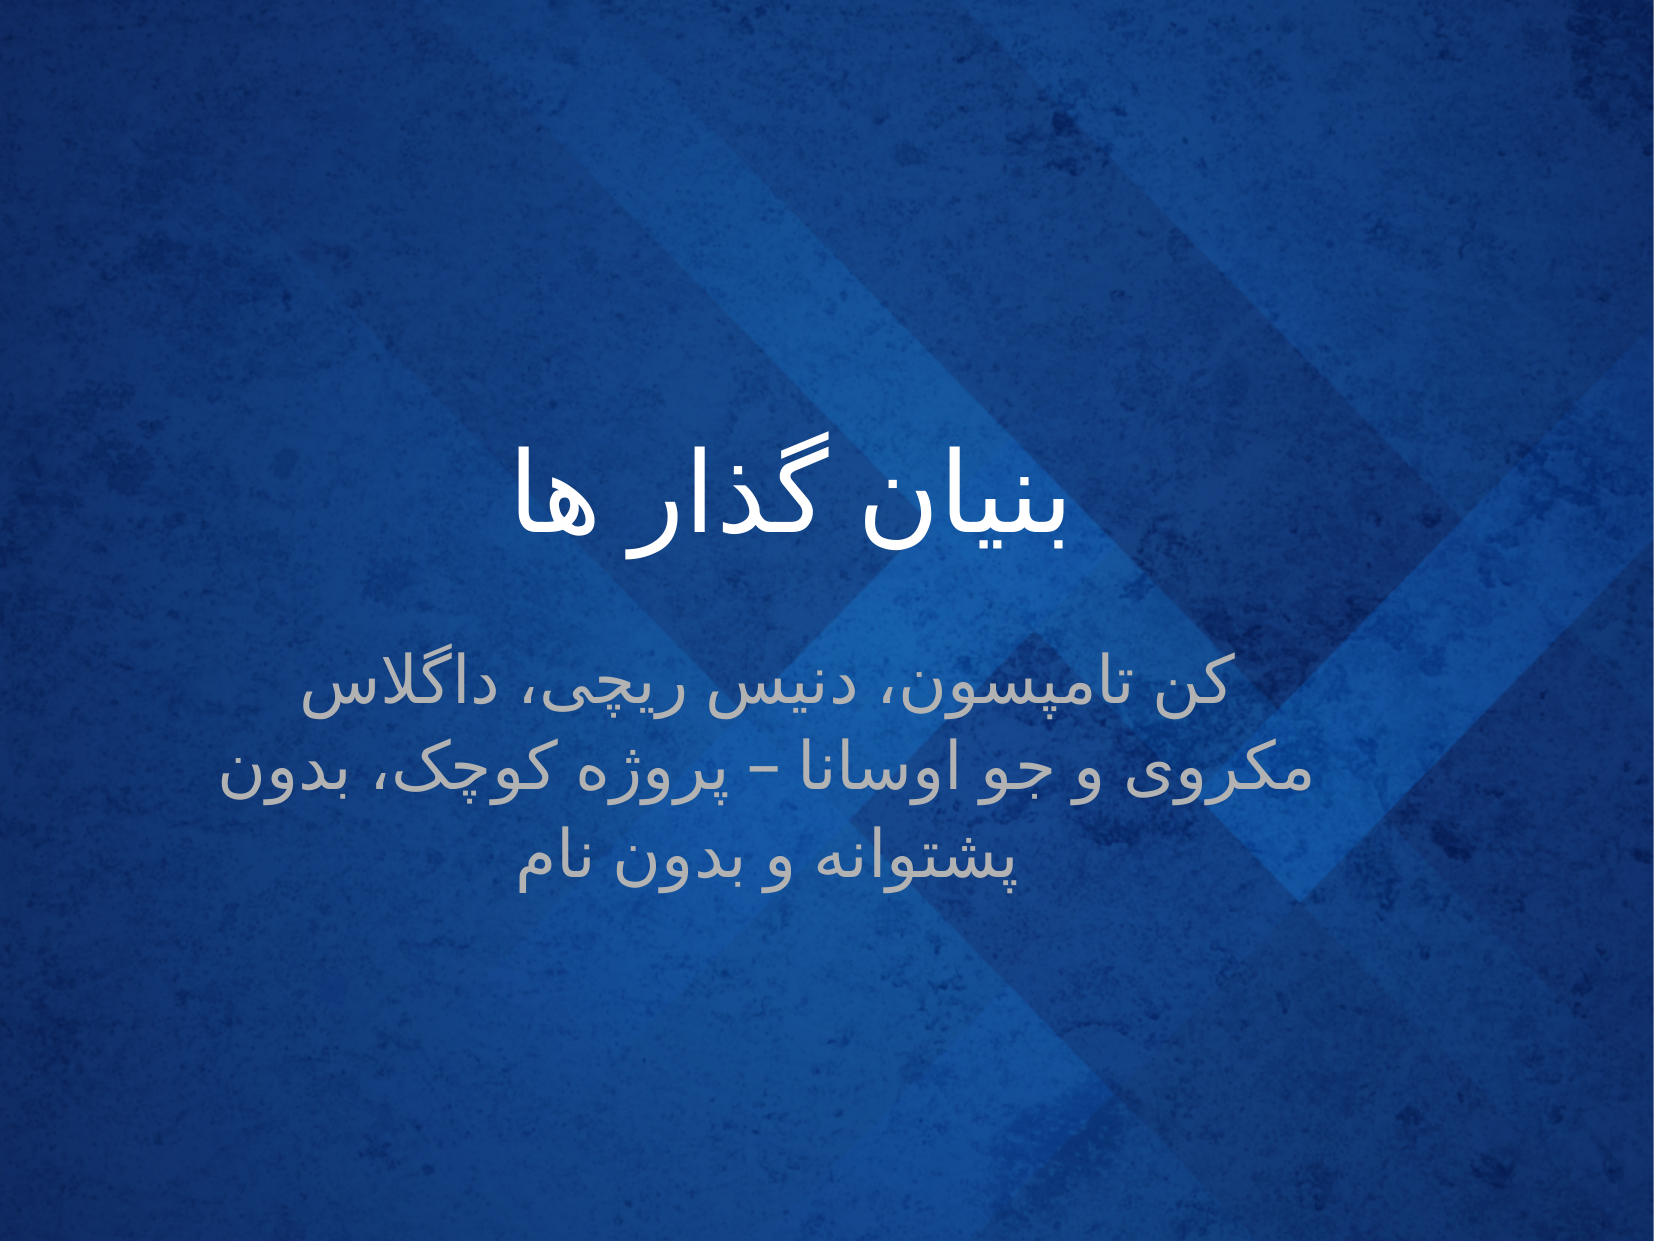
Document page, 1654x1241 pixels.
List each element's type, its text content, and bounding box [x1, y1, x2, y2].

subtitle کن تامپسون، دنیس ریچی، داگلاس مکروی و جو اوسانا – پروژه کوچک، بدون پشتوانه و بدون نام [194, 637, 1341, 910]
picture [0, 0, 1654, 1241]
title بنیان گذار ها [194, 383, 1388, 628]
